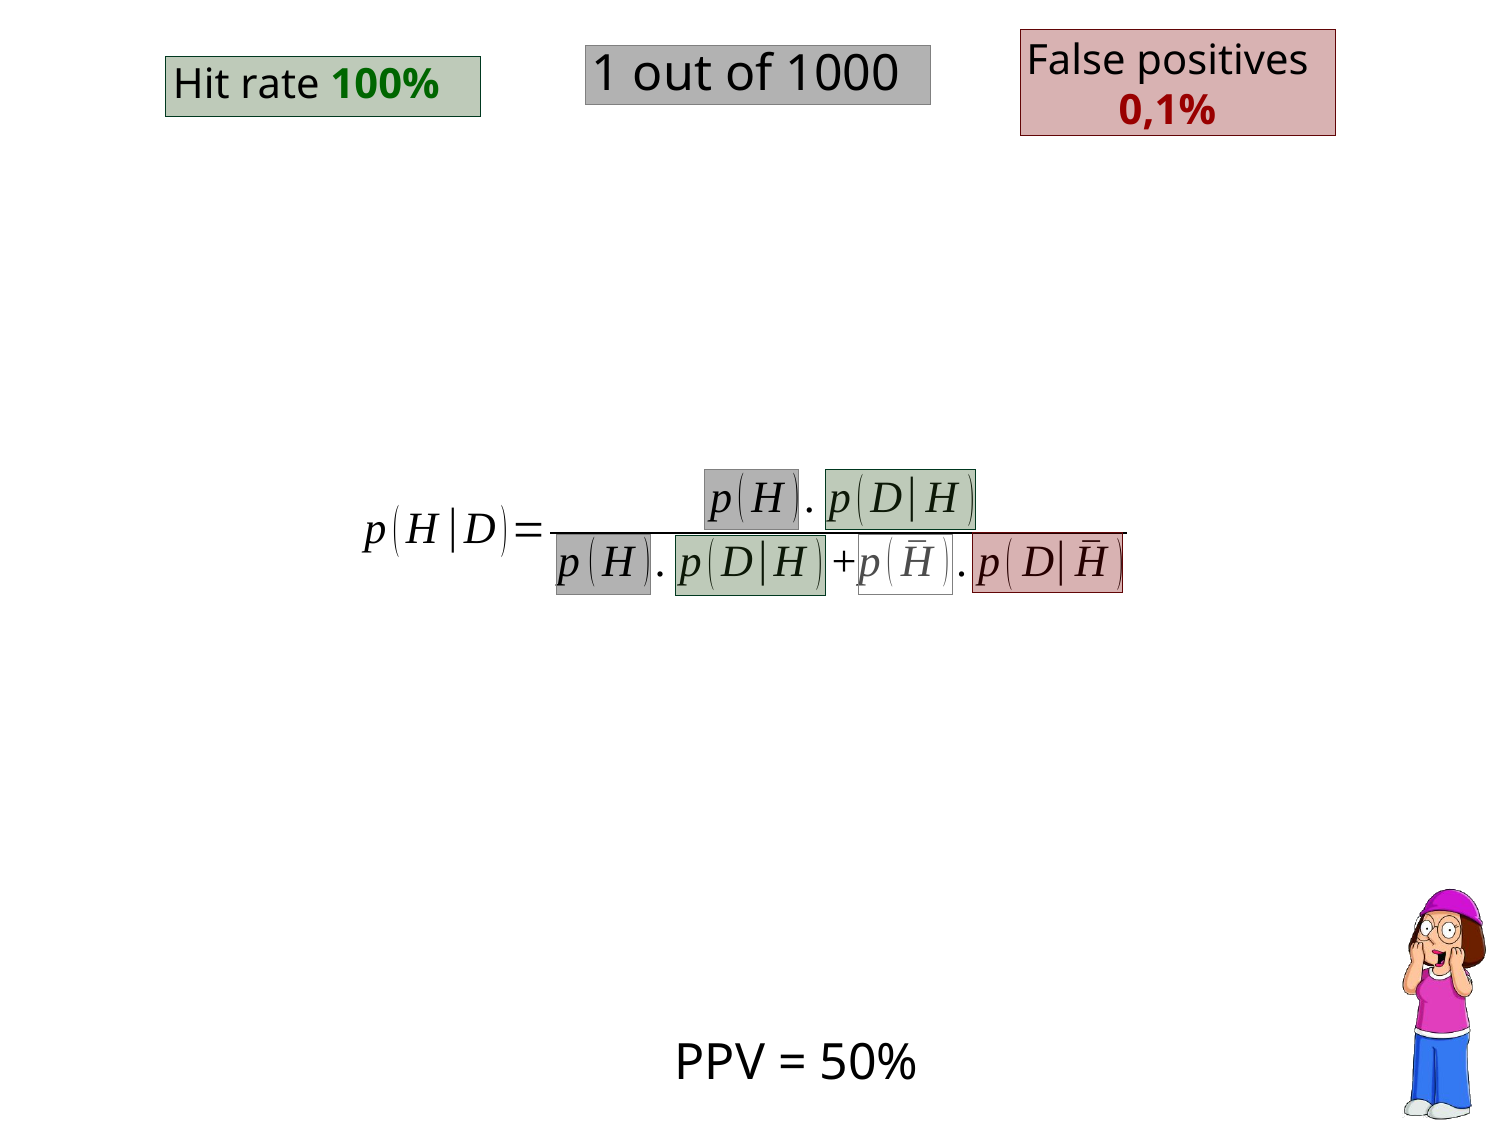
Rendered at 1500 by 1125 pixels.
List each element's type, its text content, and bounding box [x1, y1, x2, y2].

text_box [858, 534, 953, 595]
text_box 1 out of 1000 [504, 19, 984, 122]
text_box [825, 469, 976, 530]
text_box PPV = 50% [665, 999, 928, 1120]
text_box [556, 534, 651, 595]
text_box False positives 0,1% [984, 0, 1351, 188]
chart [345, 470, 1149, 646]
text_box [675, 535, 826, 596]
text_box [704, 469, 799, 530]
picture [1380, 885, 1500, 1123]
text_box Hit rate 100% [109, 0, 504, 184]
text_box [972, 532, 1123, 593]
